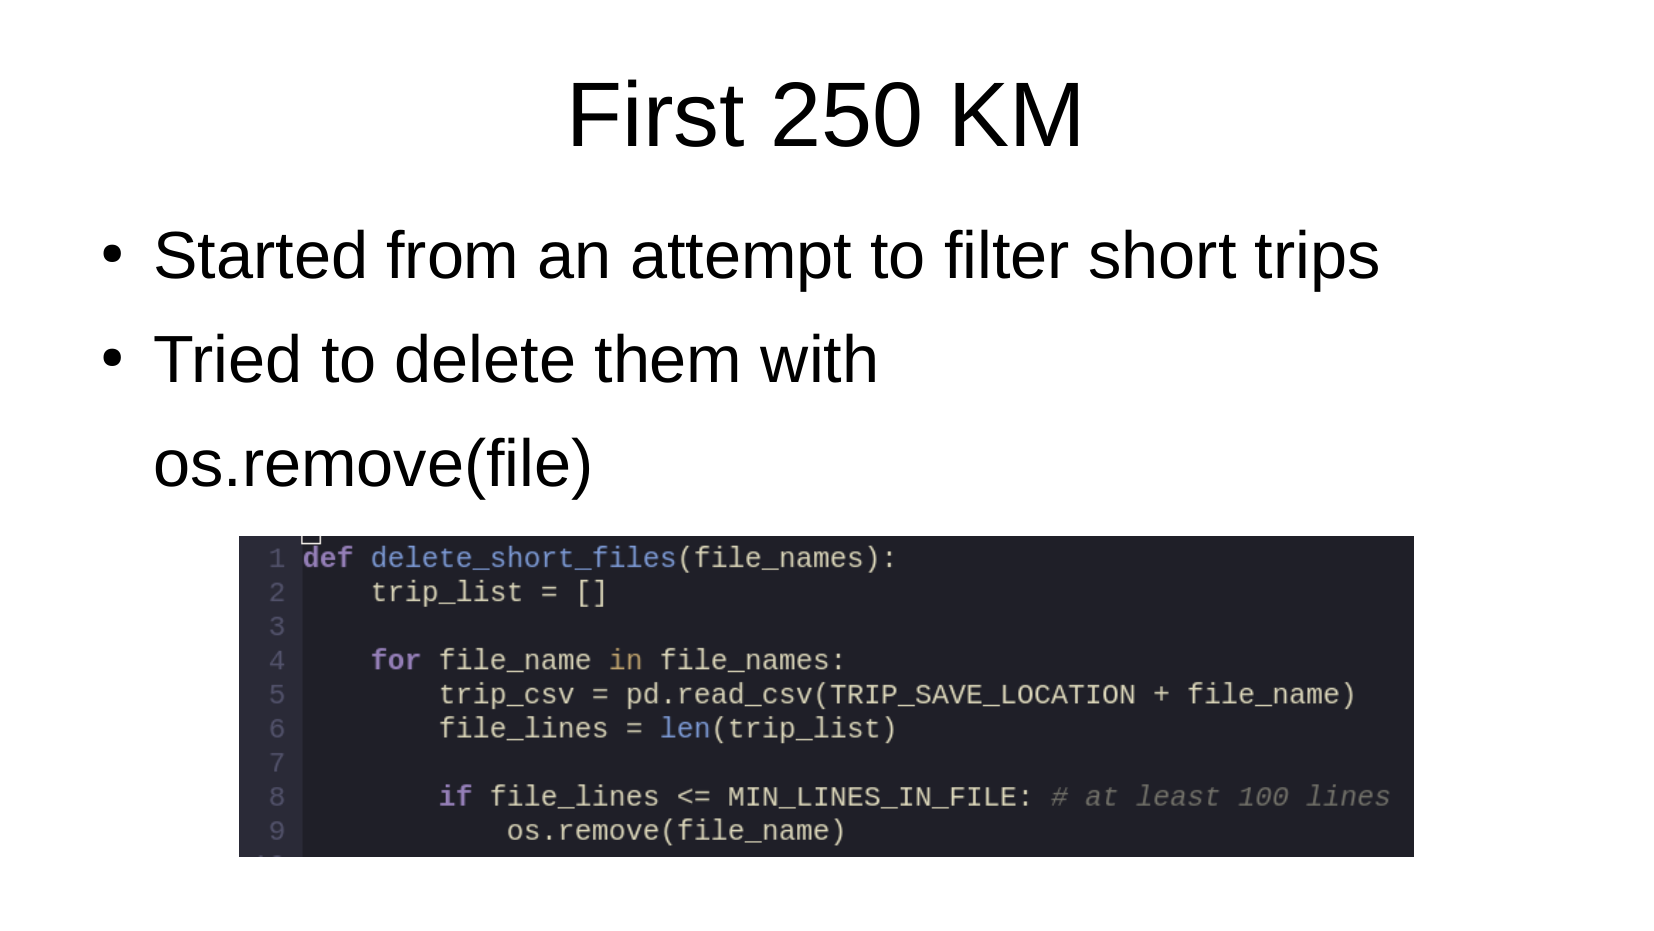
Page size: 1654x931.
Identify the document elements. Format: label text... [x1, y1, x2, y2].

list Started from an attempt to filter short trips Tried to delete them with os.remove(file) [82, 217, 1571, 758]
picture [239, 536, 1414, 857]
title First 250 KM [82, 37, 1571, 193]
